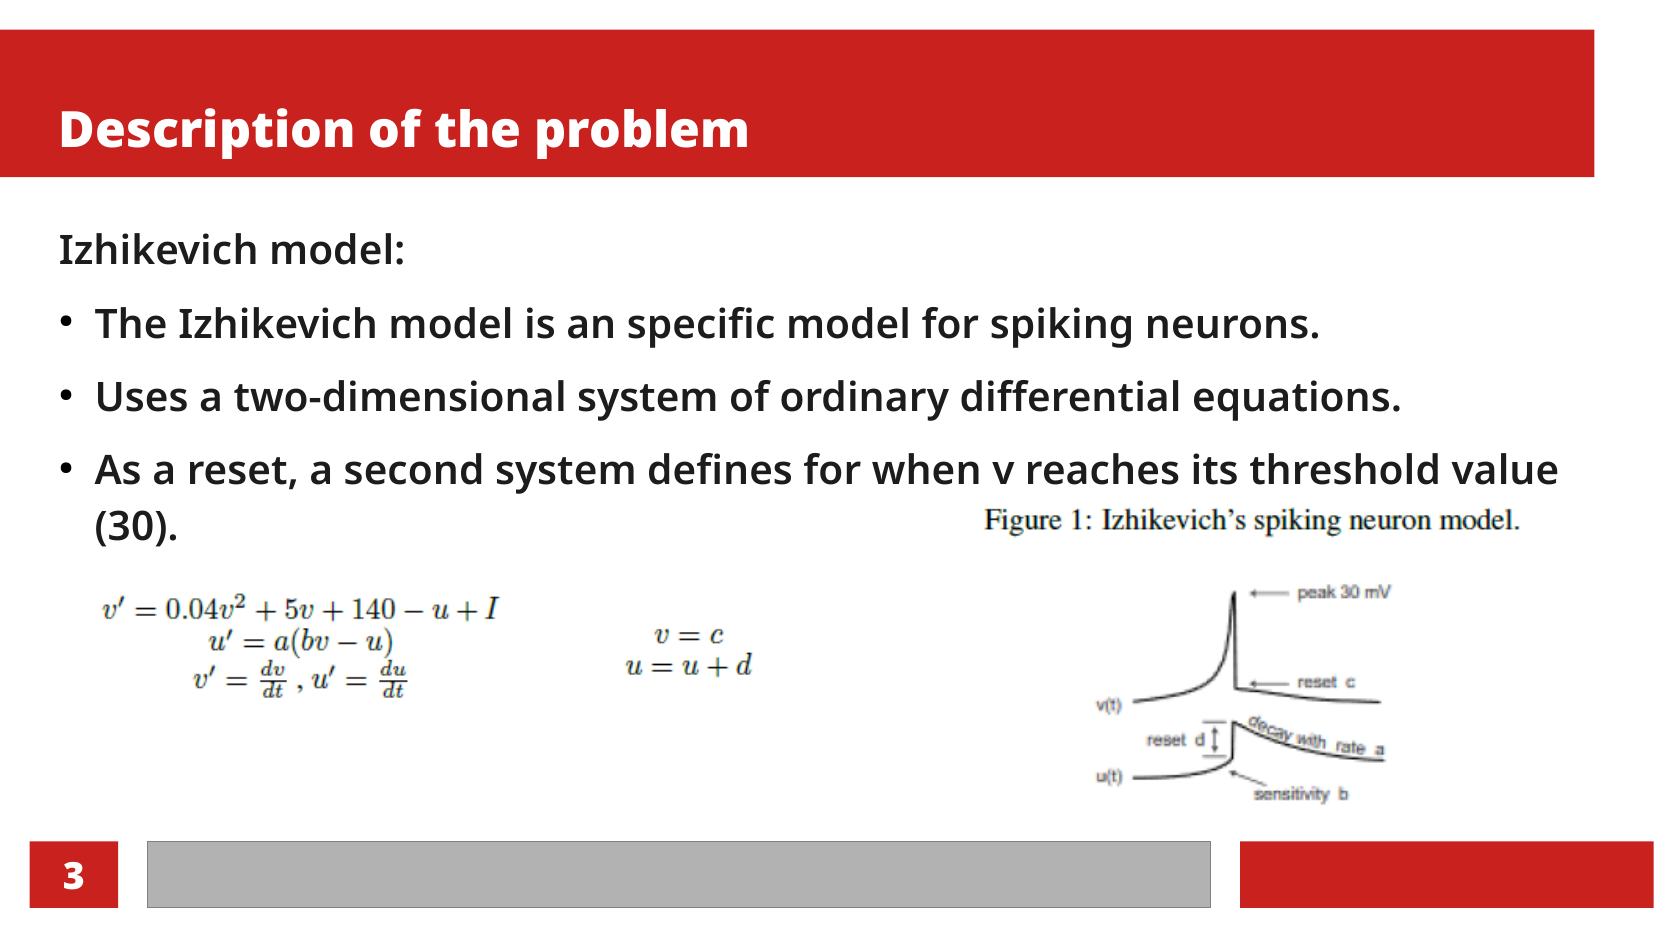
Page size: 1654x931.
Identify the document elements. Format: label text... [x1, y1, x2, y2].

title Description of the problem [59, 44, 1595, 163]
picture [611, 620, 768, 686]
picture [952, 489, 1565, 827]
picture [88, 586, 519, 709]
list Izhikevich model: The Izhikevich model is an specific model for spiking neurons. Uses a two-dimensional system of ordinary differential equations. As a reset, a second system defines for when v reaches its threshold value (30). [59, 221, 1565, 798]
